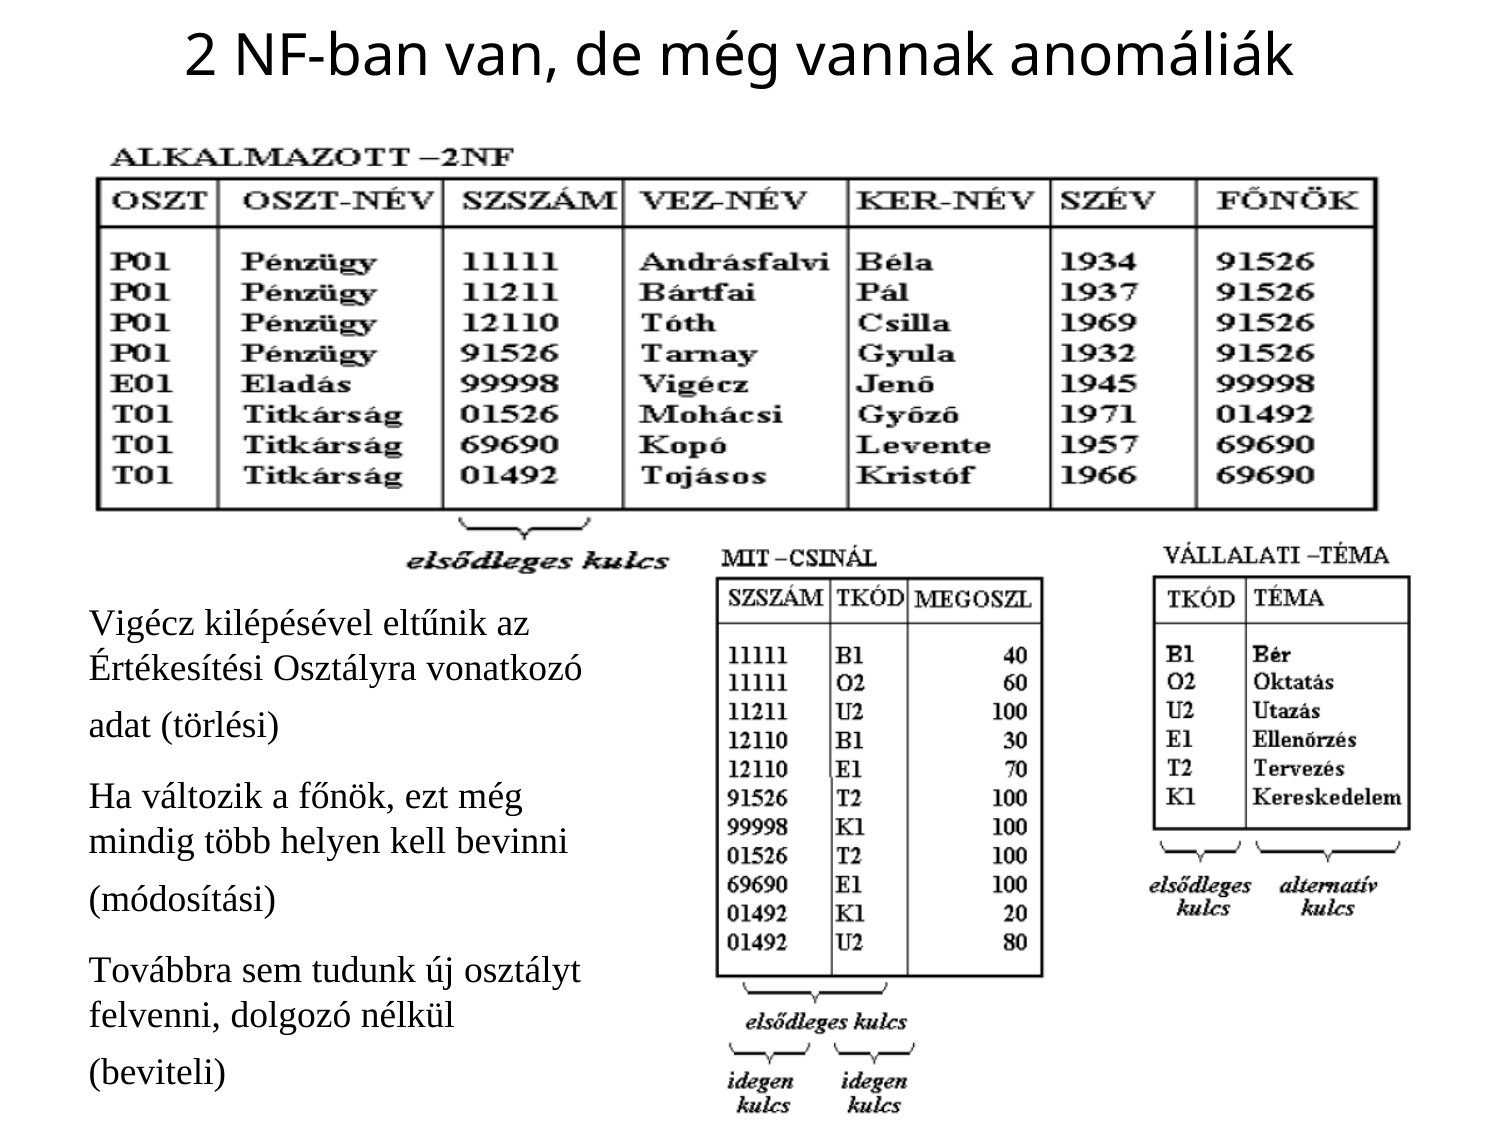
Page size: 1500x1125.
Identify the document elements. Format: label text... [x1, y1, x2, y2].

picture [76, 125, 1437, 1125]
text_box Vigécz kilépésével eltűnik az Értékesítési Osztályra vonatkozó adat (törlési)‏ Ha változik a főnök, ezt még mindig több helyen kell bevinni (módosítási)‏ Továbbra sem tudunk új osztályt felvenni, dolgozó nélkül (beviteli)‏ [88, 597, 597, 1125]
title 2 NF-ban van, de még vannak anomáliák [64, 0, 1415, 104]
